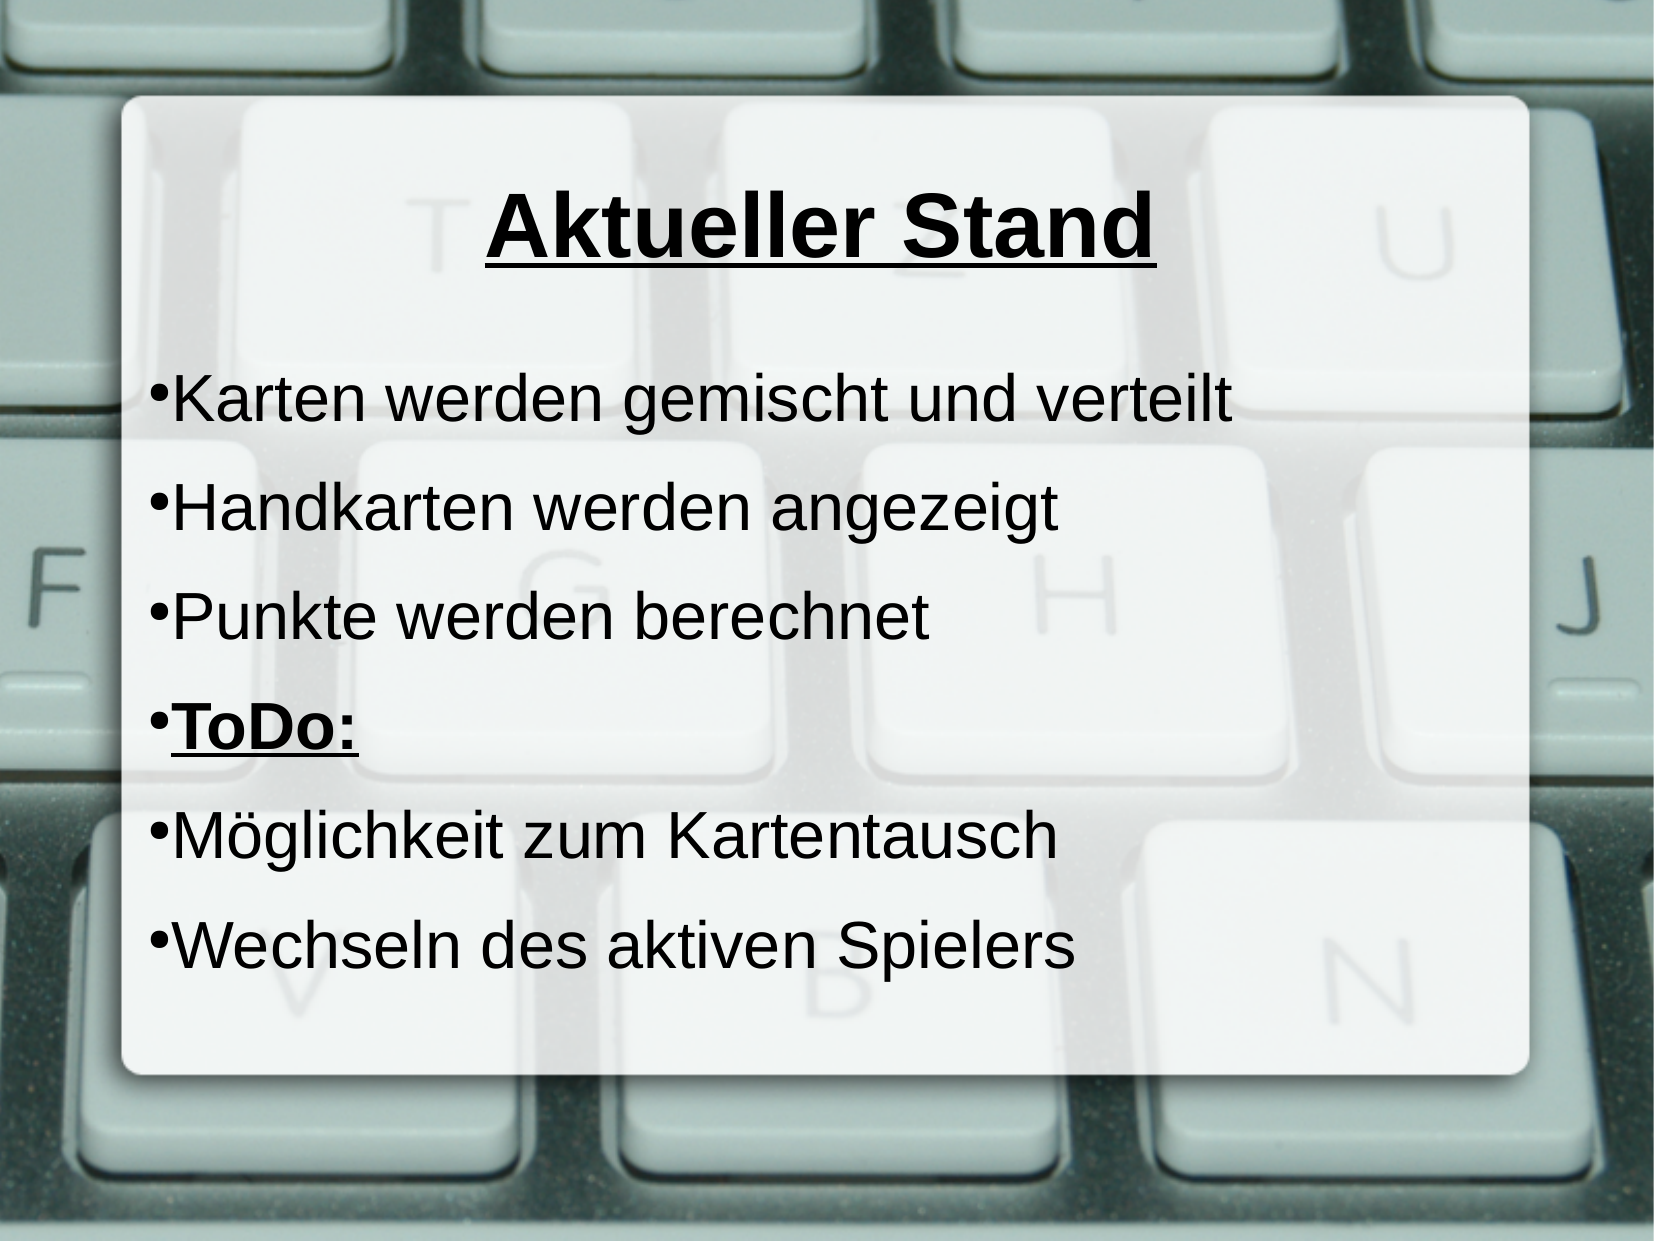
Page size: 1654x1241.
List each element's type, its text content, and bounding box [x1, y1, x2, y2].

list Karten werden gemischt und verteilt Handkarten werden angezeigt Punkte werden berechnet ToDo: Möglichkeit zum Kartentausch Wechseln des aktiven Spielers [147, 354, 1506, 1063]
title Aktueller Stand [135, 117, 1506, 325]
picture [0, 0, 1654, 1241]
